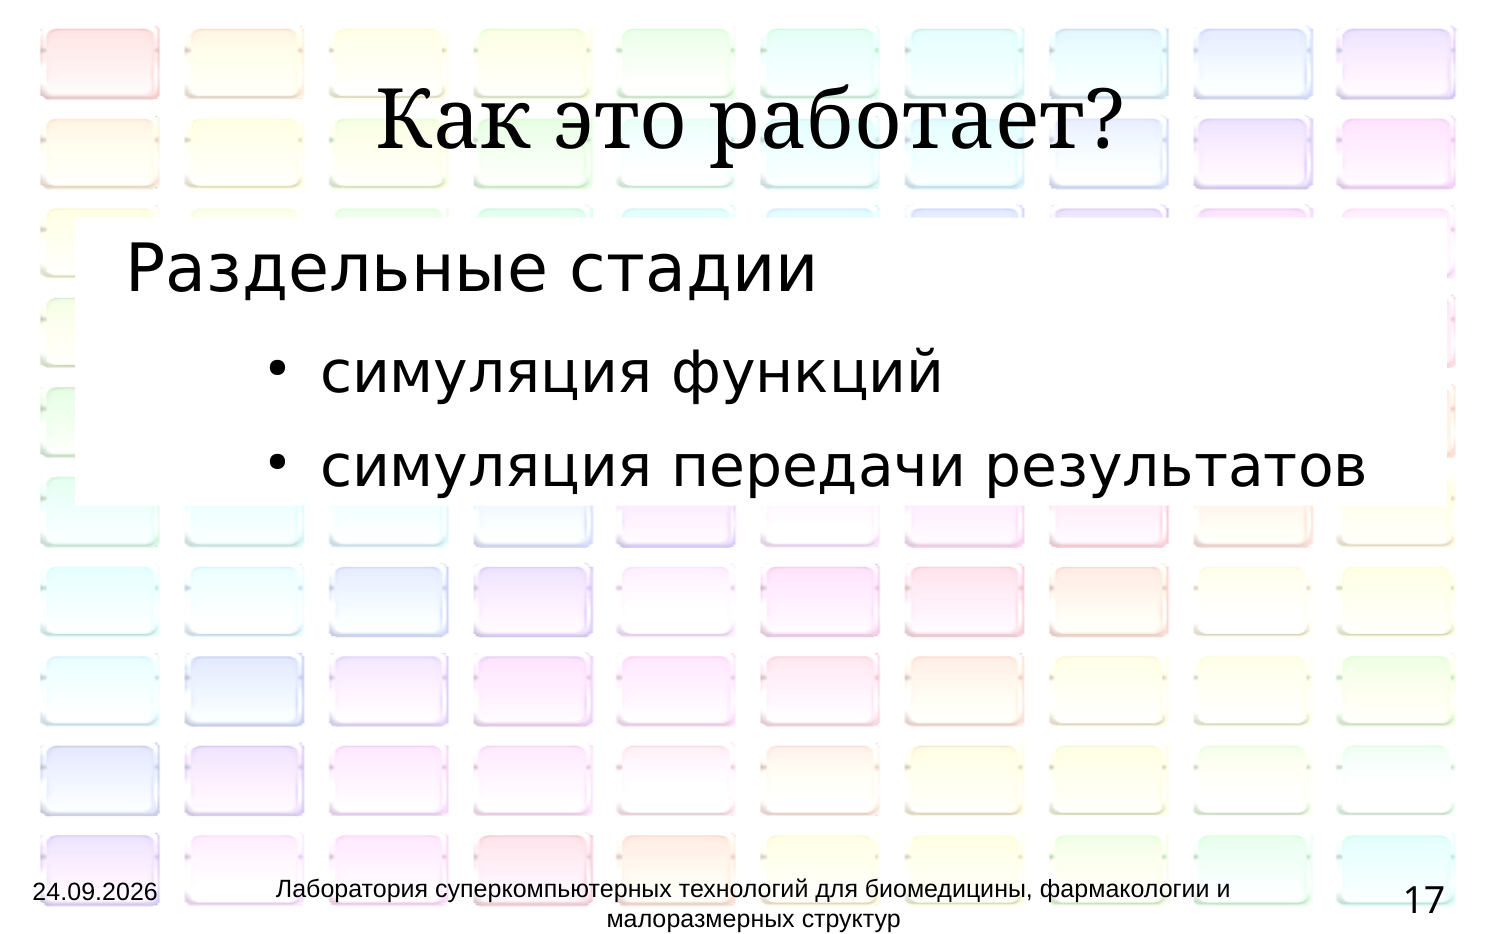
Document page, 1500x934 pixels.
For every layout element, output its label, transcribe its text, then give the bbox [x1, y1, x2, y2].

title Как это работает? [75, 57, 1426, 173]
picture [0, 0, 1500, 933]
text_box Лаборатория суперкомпьютерных технологий для биомедицины, фармакологии и малоразмерных структур [171, 864, 1338, 915]
text_box <number> [1387, 868, 1473, 918]
list Раздельные стадии симуляция функций симуляция передачи результатов [75, 217, 1447, 506]
text_box 18.11.2012 [17, 868, 184, 918]
